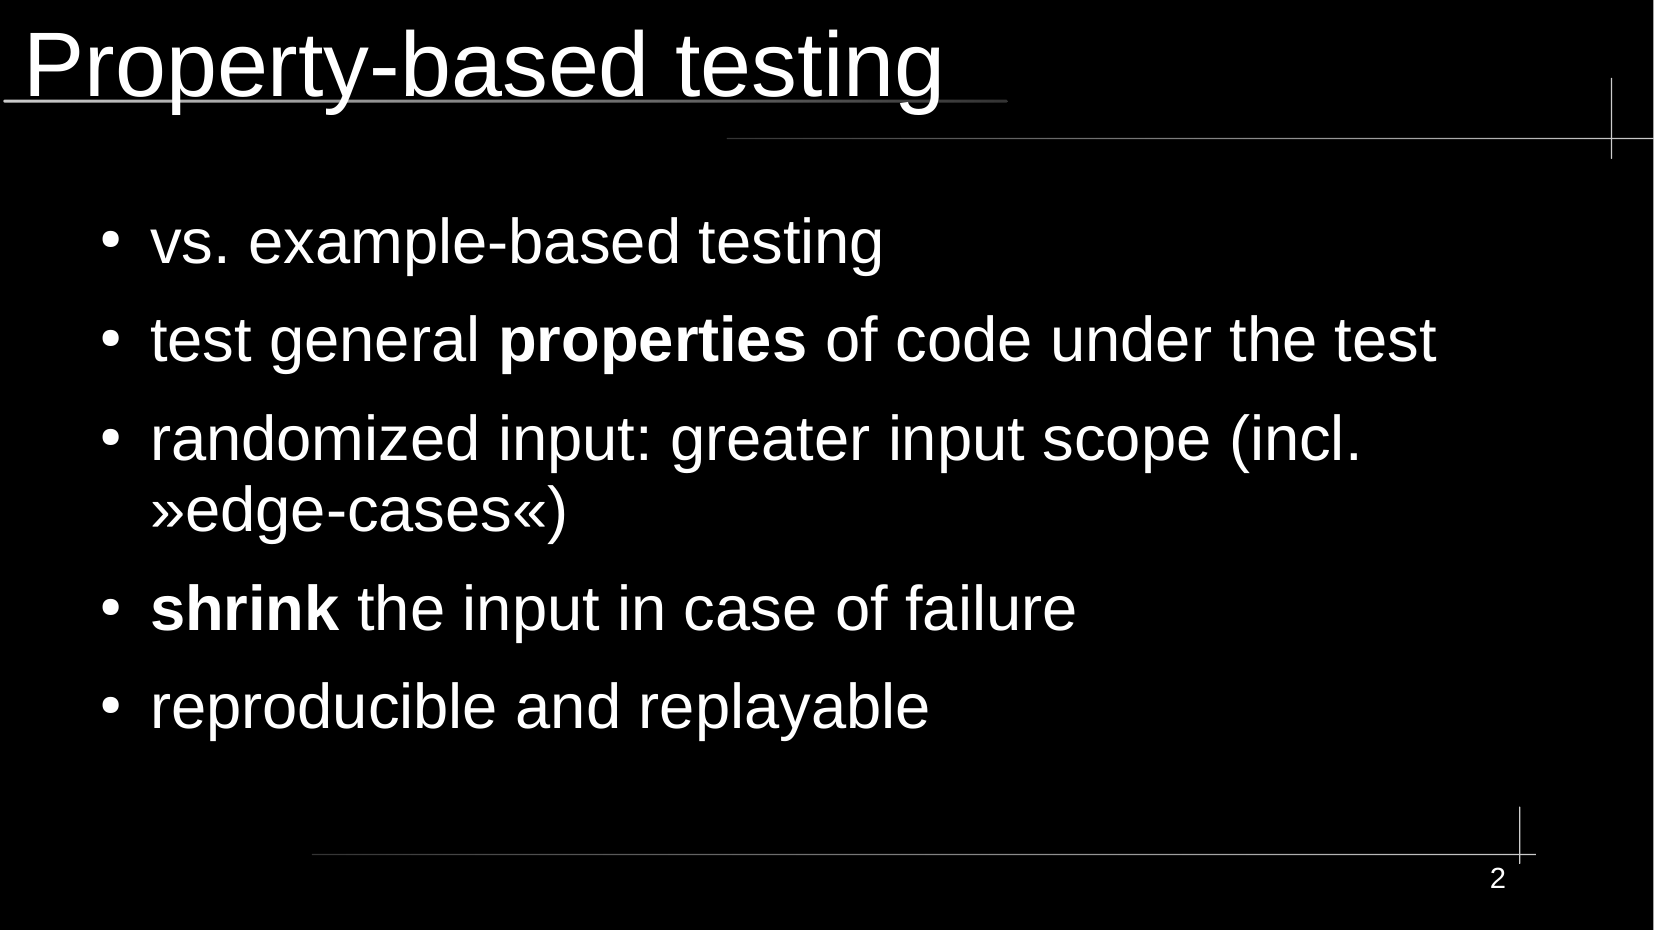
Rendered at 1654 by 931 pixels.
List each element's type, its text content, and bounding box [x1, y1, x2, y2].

title Property-based testing [23, 11, 1589, 119]
list vs. example-based testing test general properties of code under the test randomized input: greater input scope (incl. »edge-cases«) shrink the input in case of failure reproducible and replayable [82, 205, 1571, 746]
